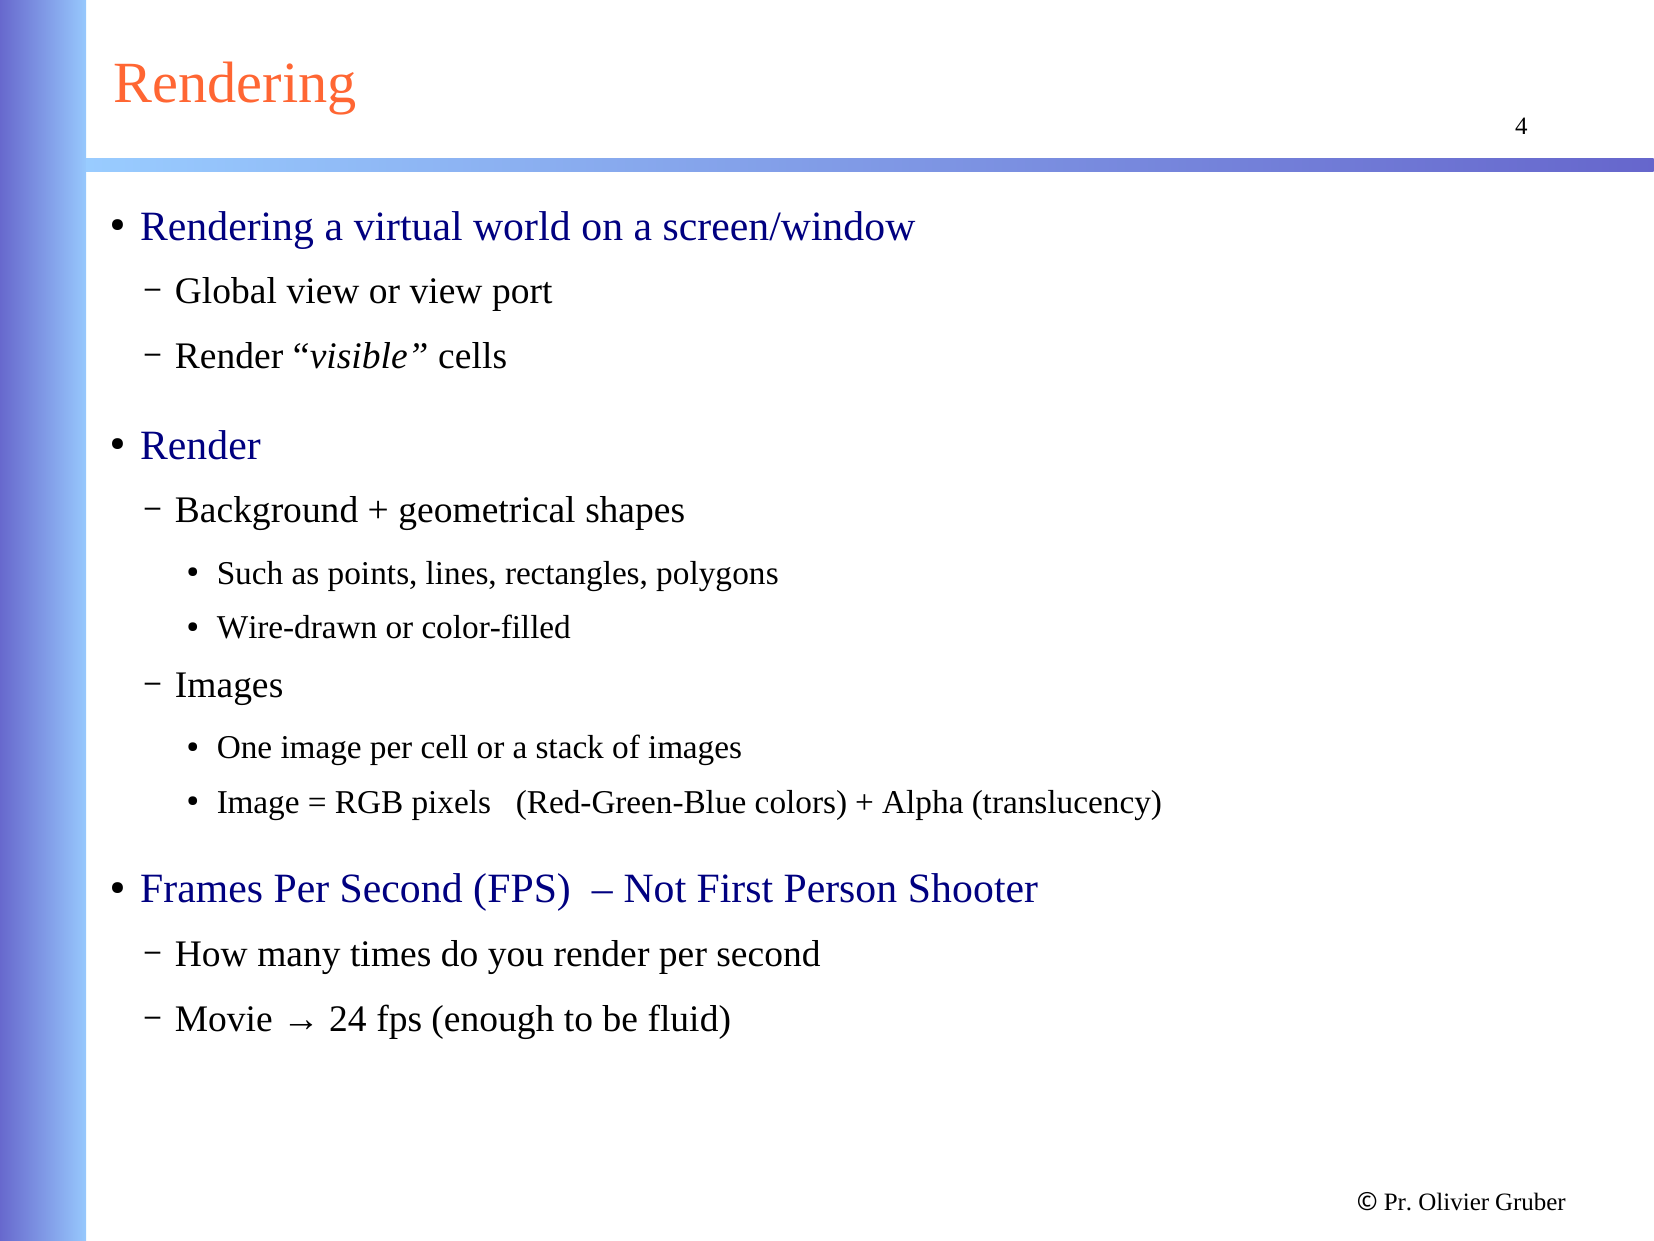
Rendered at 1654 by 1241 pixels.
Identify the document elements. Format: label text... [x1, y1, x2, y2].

title Rendering [113, 15, 1526, 150]
list Rendering a virtual world on a screen/window Global view or view port Render “visible” cells Render Background + geometrical shapes Such as points, lines, rectangles, polygons Wire-drawn or color-filled Images One image per cell or a stack of images Image = RGB pixels (Red-Green-Blue colors) + Alpha (translucency) Frames Per Second (FPS) – Not First Person Shooter How many times do you render per second Movie → 24 fps (enough to be fluid) [92, 203, 1626, 1040]
